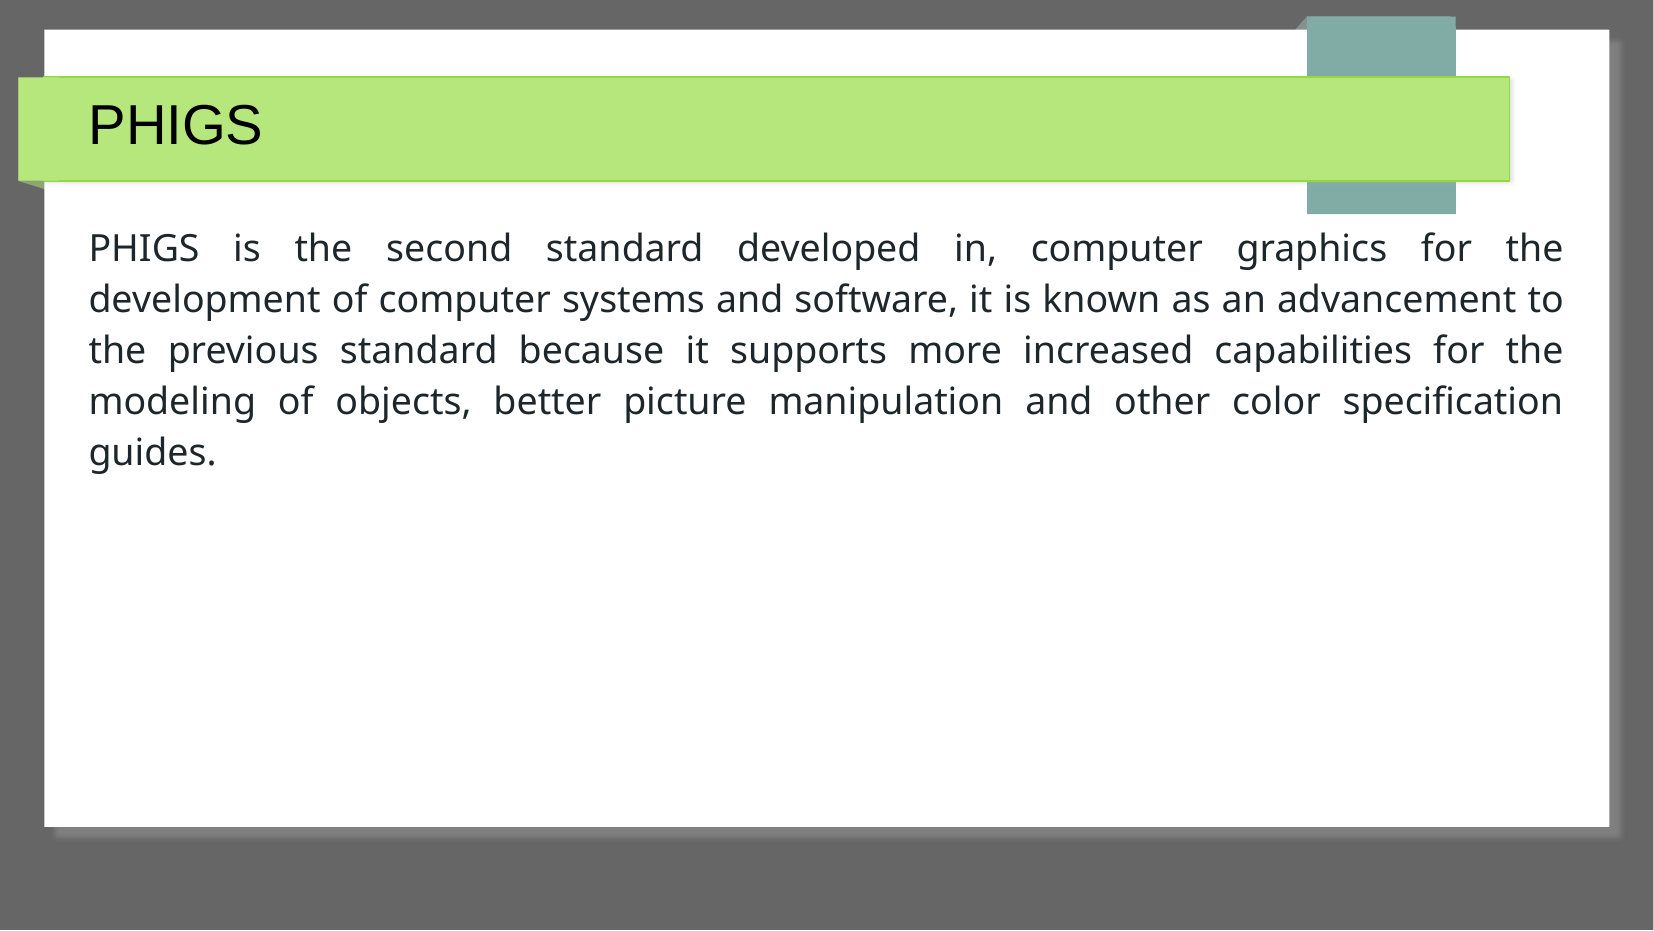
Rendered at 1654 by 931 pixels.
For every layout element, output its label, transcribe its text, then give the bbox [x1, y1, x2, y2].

list PHIGS is the second standard developed in, computer graphics for the development of computer systems and software, it is known as an advancement to the previous standard because it supports more increased capabilities for the modeling of objects, better picture manipulation and other color specification guides. [88, 221, 1565, 813]
title PHIGS [88, 73, 1506, 178]
